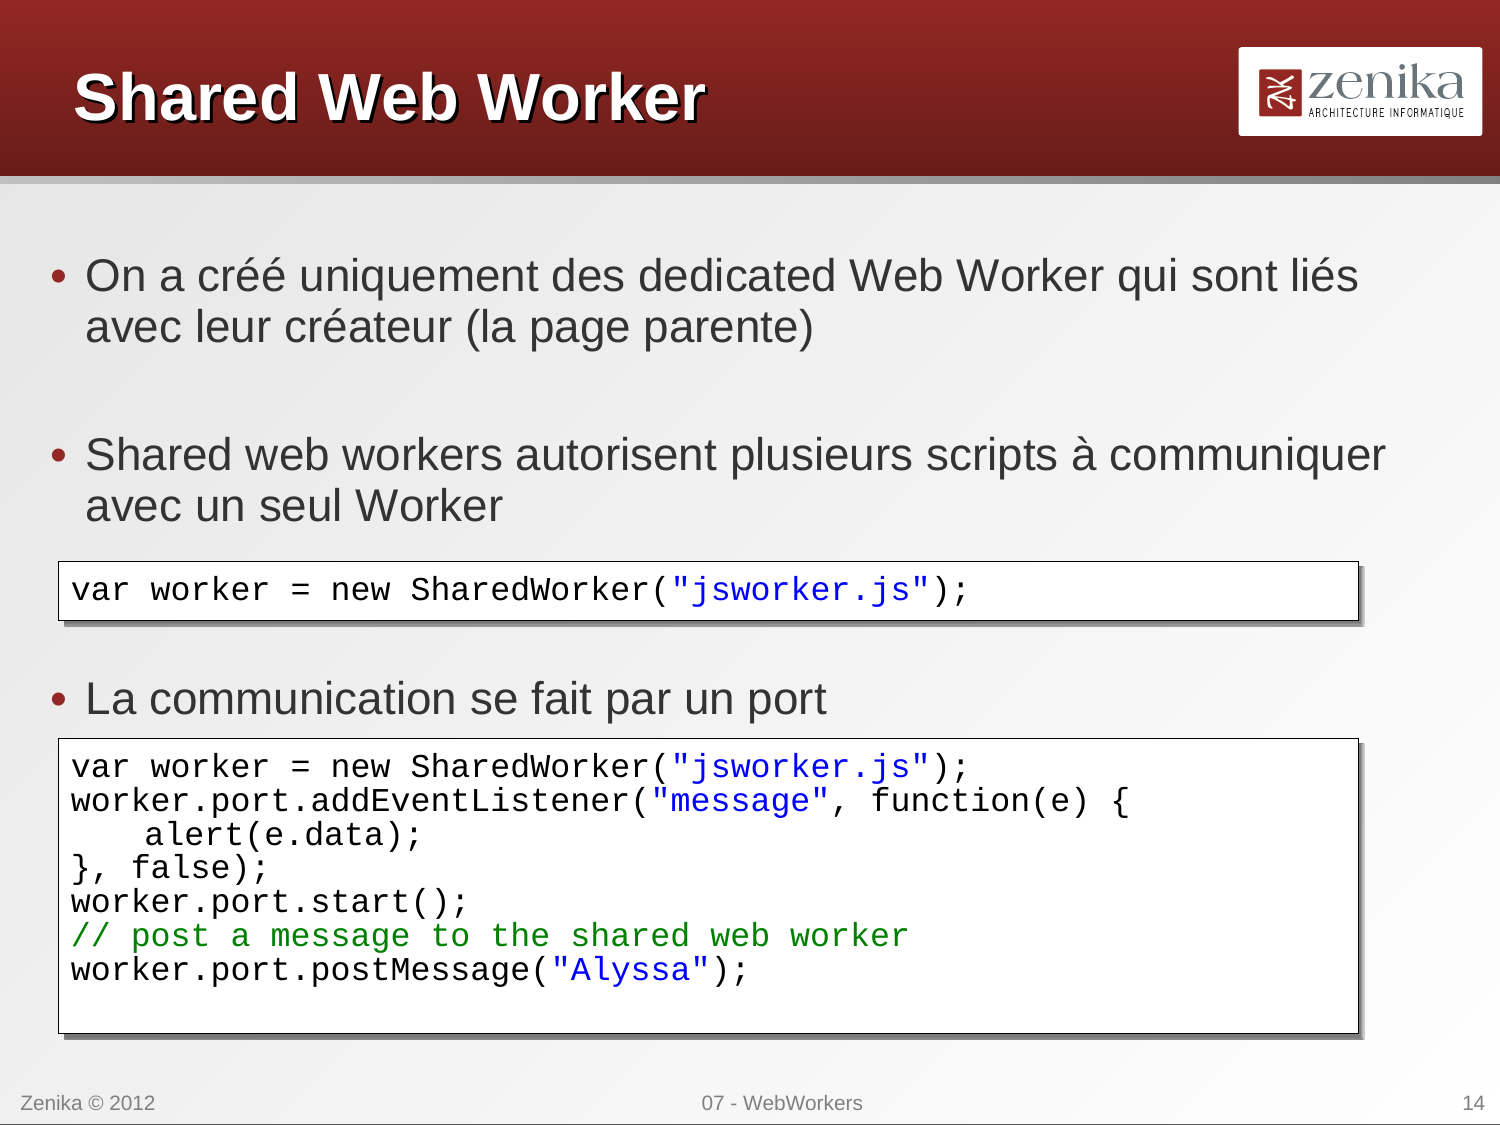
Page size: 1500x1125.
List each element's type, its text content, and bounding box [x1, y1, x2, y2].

text_box var worker = new SharedWorker("jsworker.js"); worker.port.addEventListener("message", function(e) { alert(e.data); }, false); worker.port.start(); // post a message to the shared web worker worker.port.postMessage("Alyssa"); [58, 738, 1359, 1034]
title Shared Web Worker [50, 15, 1206, 180]
text_box var worker = new SharedWorker("jsworker.js"); [58, 561, 1359, 621]
list On a créé uniquement des dedicated Web Worker qui sont liés avec leur créateur (la page parente) Shared web workers autorisent plusieurs scripts à communiquer avec un seul Worker La communication se fait par un port [50, 249, 1435, 1079]
picture [1257, 58, 1464, 125]
